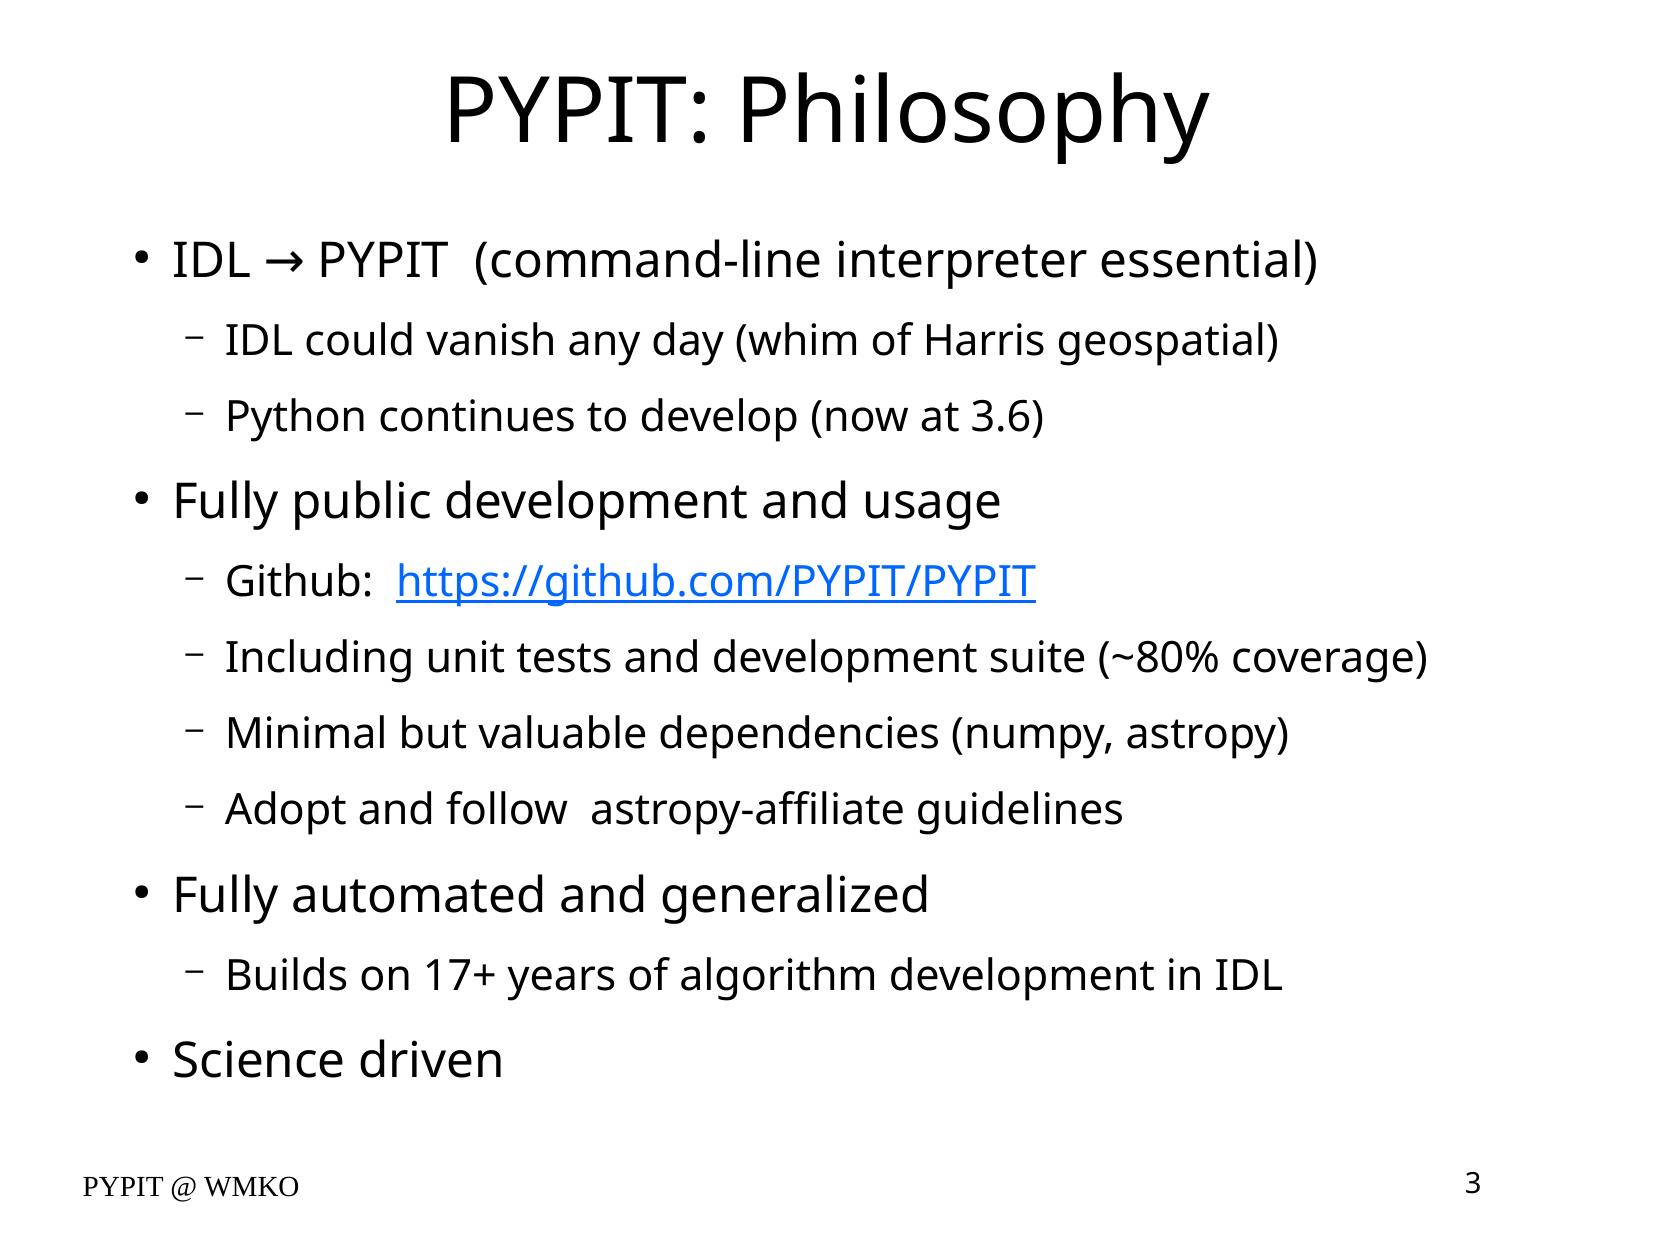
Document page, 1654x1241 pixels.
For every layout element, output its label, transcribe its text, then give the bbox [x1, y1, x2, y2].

title PYPIT: Philosophy [82, 47, 1571, 167]
list IDL → PYPIT (command-line interpreter essential) IDL could vanish any day (whim of Harris geospatial) Python continues to develop (now at 3.6) Fully public development and usage Github: https://github.com/PYPIT/PYPIT Including unit tests and development suite (~80% coverage) Minimal but valuable dependencies (numpy, astropy) Adopt and follow astropy-affiliate guidelines Fully automated and generalized Builds on 17+ years of algorithm development in IDL Science driven [120, 225, 1591, 1096]
